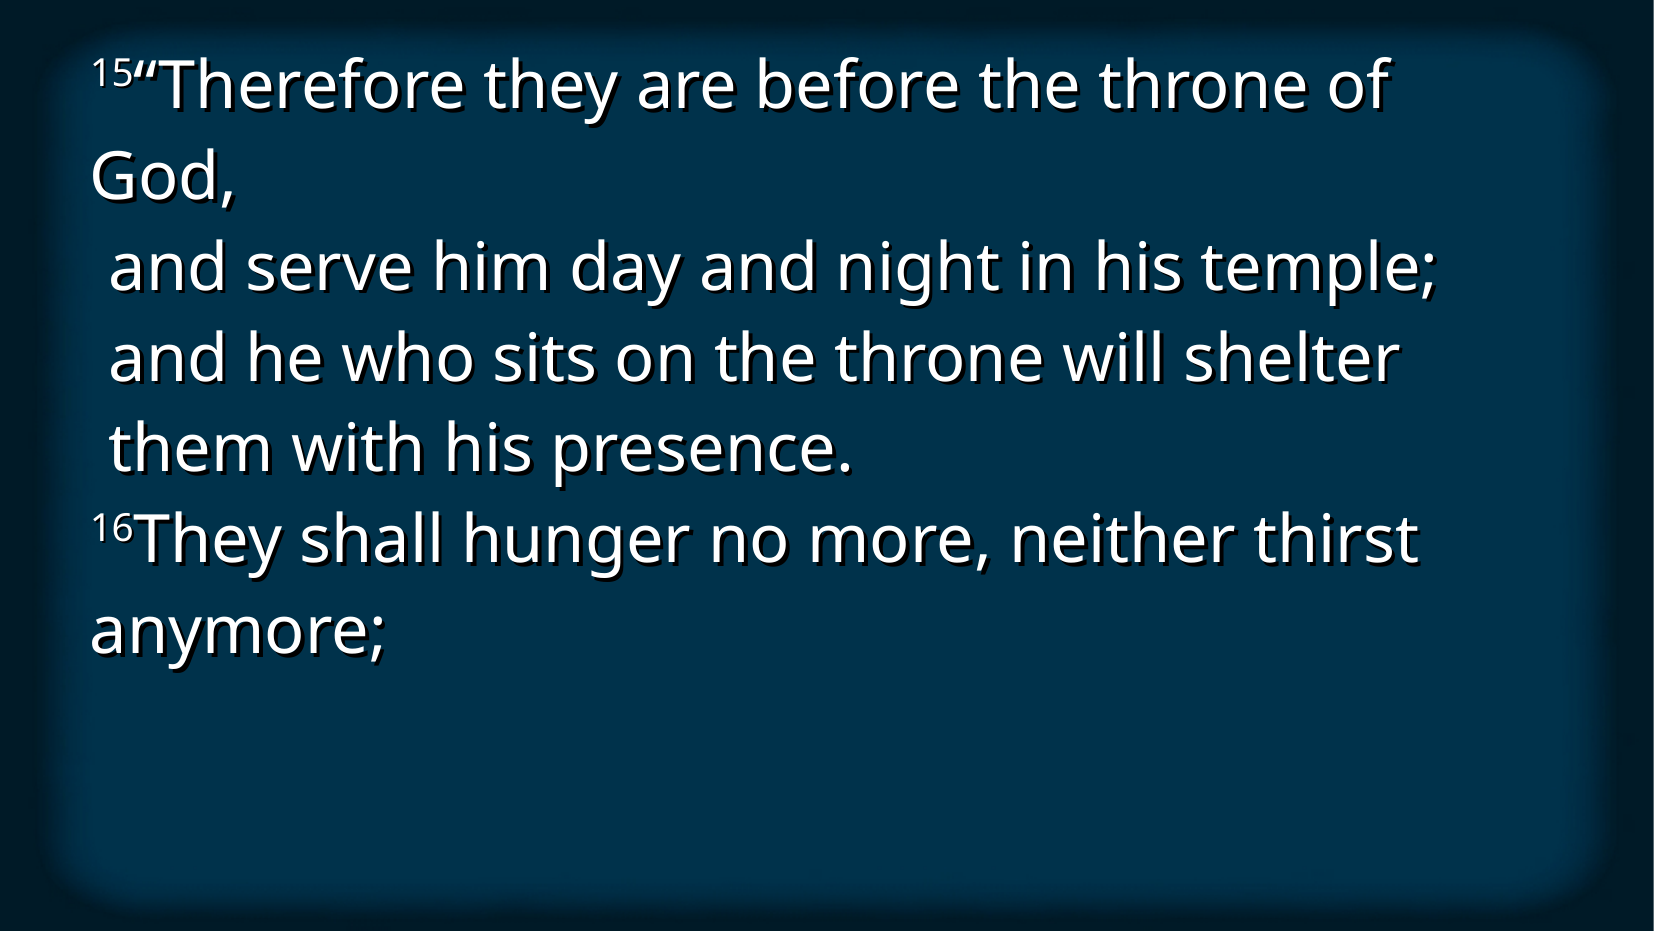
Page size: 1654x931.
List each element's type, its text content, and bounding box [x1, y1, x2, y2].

picture [0, 0, 1654, 931]
text_box 15“Therefore they are before the throne of God, and serve him day and night in his temple; and he who sits on the throne will shelter them with his presence. 16They shall hunger no more, neither thirst anymore; [75, 30, 1561, 578]
